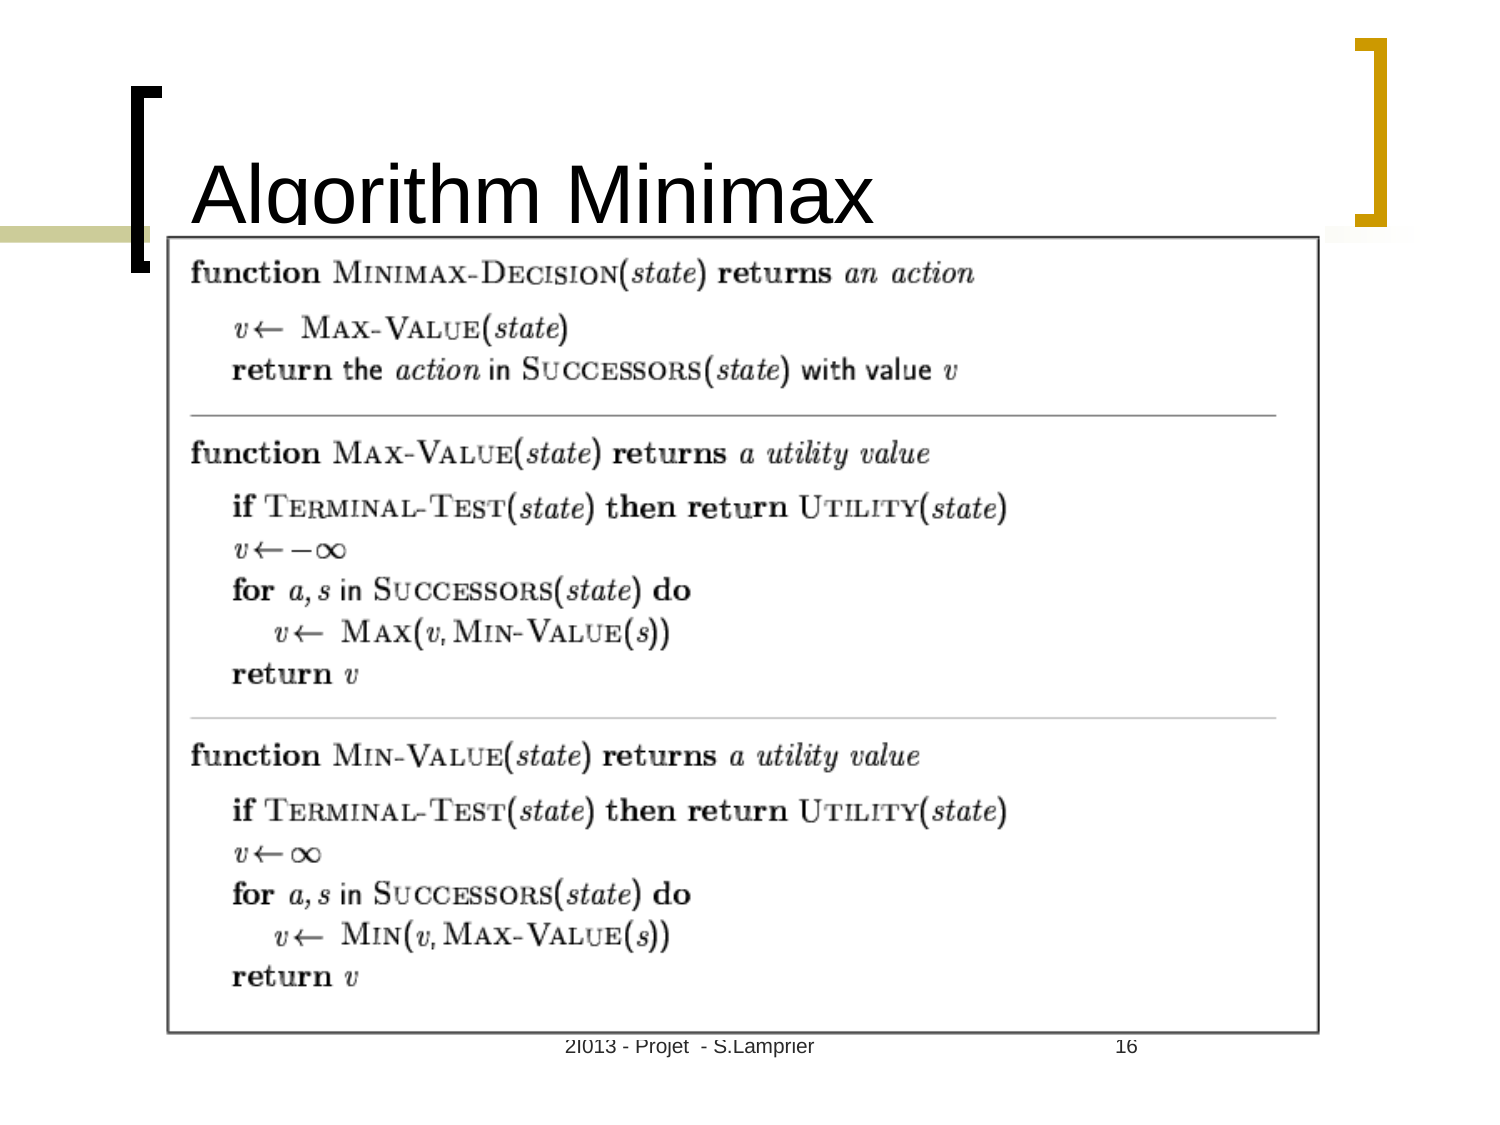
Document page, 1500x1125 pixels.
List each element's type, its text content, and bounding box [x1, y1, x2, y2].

slide_number <numéro> [1100, 1025, 1413, 1100]
picture [150, 224, 1325, 1040]
title Algorithm Minimax [152, 15, 1328, 248]
footer 2I013 - Projet - S.Lamprier [549, 1040, 1025, 1100]
